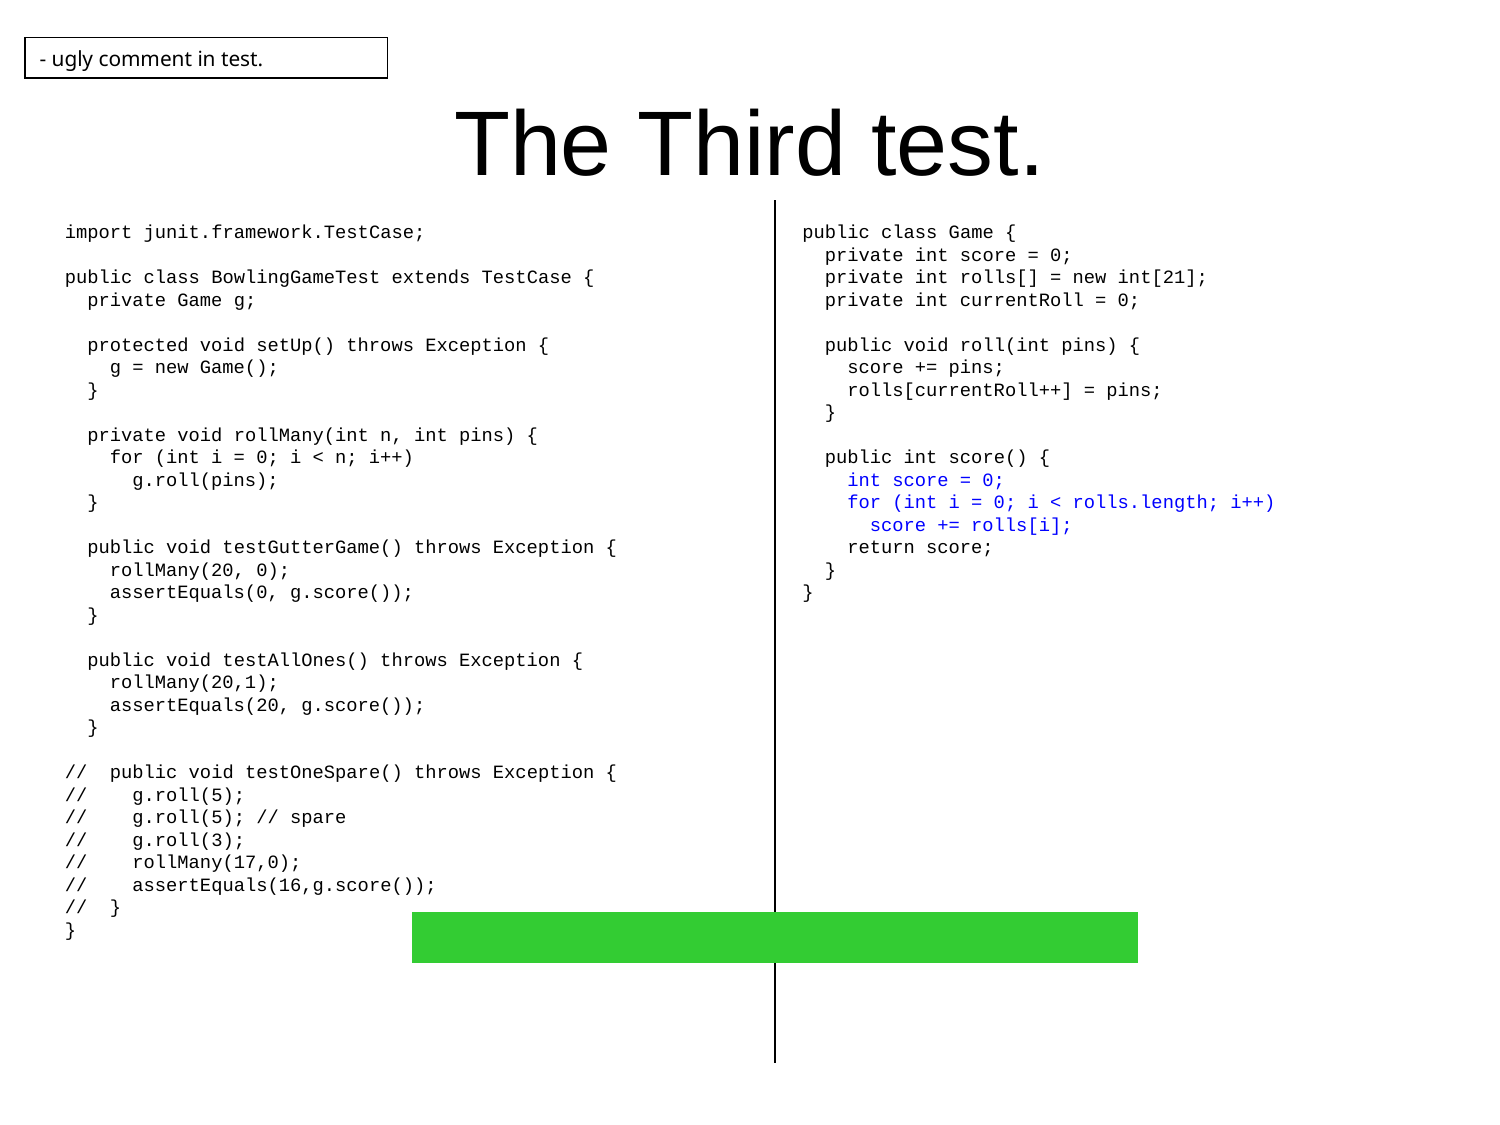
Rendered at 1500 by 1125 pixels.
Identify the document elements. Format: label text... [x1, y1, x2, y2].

text_box import junit.framework.TestCase; public class BowlingGameTest extends TestCase { private Game g; protected void setUp() throws Exception { g = new Game(); } private void rollMany(int n, int pins) { for (int i = 0; i < n; i++) g.roll(pins); } public void testGutterGame() throws Exception { rollMany(20, 0); assertEquals(0, g.score()); } public void testAllOnes() throws Exception { rollMany(20,1); assertEquals(20, g.score()); } // public void testOneSpare() throws Exception { // g.roll(5); // g.roll(5); // spare // g.roll(3); // rollMany(17,0); // assertEquals(16,g.score()); // } } [50, 212, 713, 948]
text_box [412, 912, 1138, 963]
title The Third test. [75, 45, 1426, 233]
text_box public class Game { private int score = 0; private int rolls[] = new int[21]; private int currentRoll = 0; public void roll(int pins) { score += pins; rolls[currentRoll++] = pins; } public int score() { int score = 0; for (int i = 0; i < rolls.length; i++) score += rolls[i]; return score; } } [787, 212, 1451, 611]
text_box - ugly comment in test. [24, 37, 388, 78]
